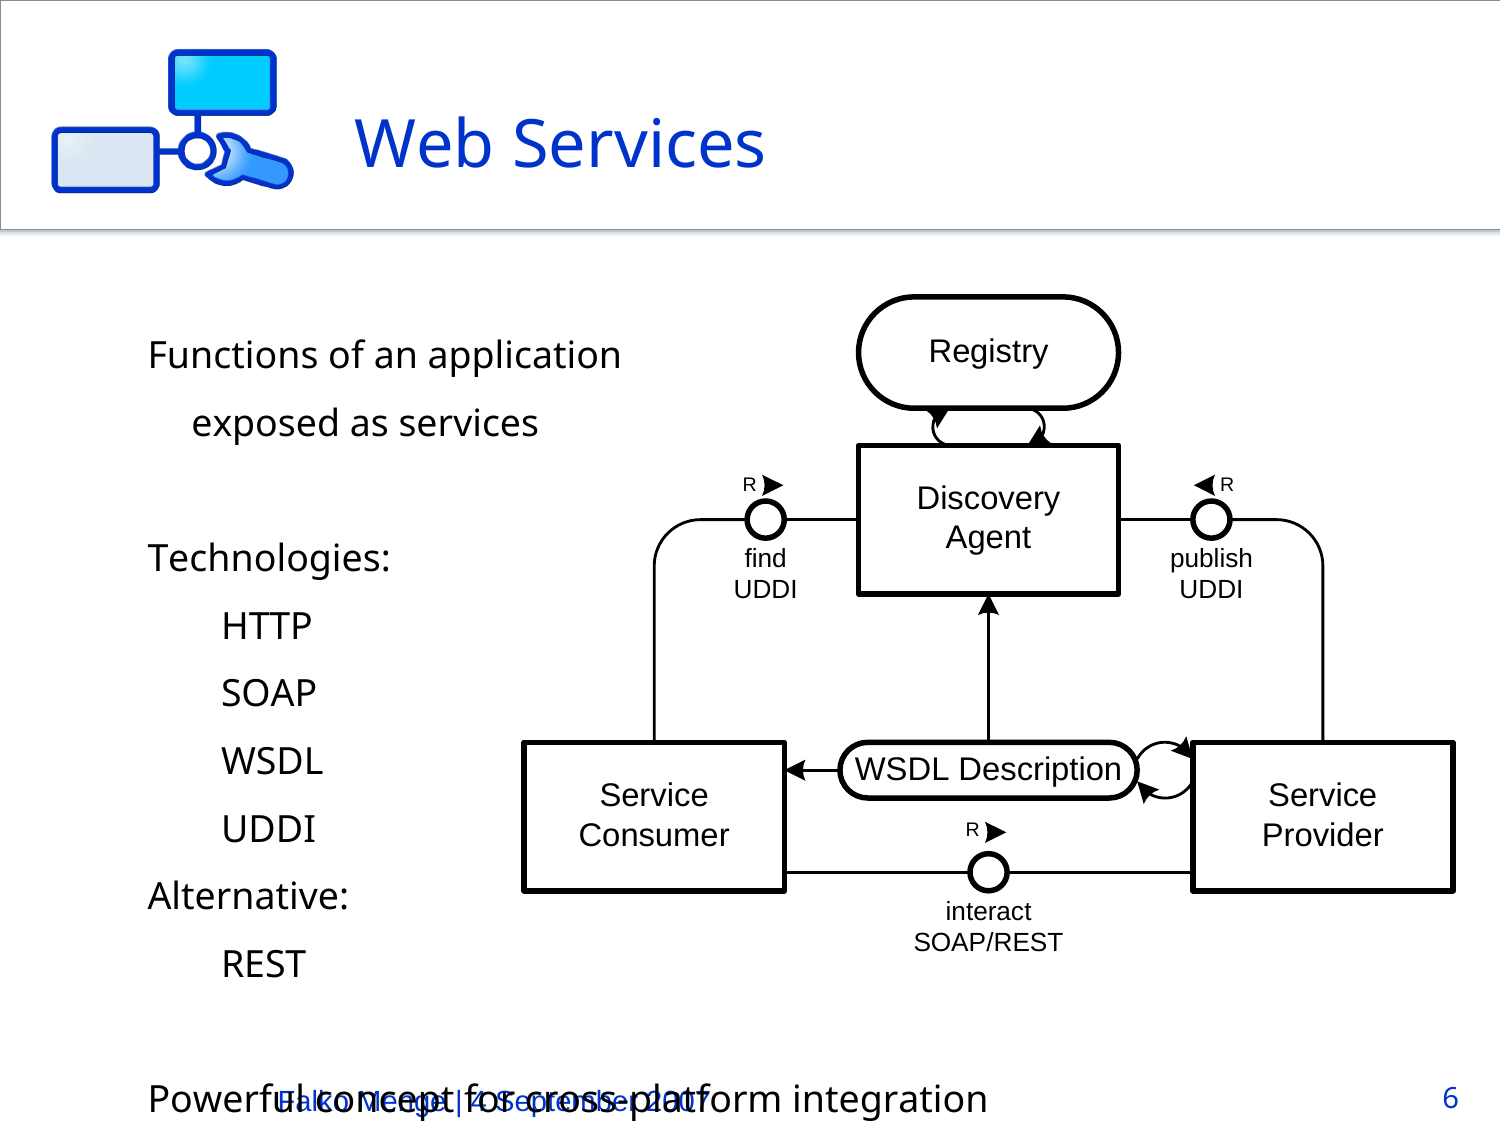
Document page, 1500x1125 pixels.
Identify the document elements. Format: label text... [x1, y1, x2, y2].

picture [8, 19, 310, 224]
picture [518, 290, 1459, 964]
list Functions of an application exposed as services Technologies: HTTP SOAP WSDL UDDI Alternative: REST Powerful concept for cross-platform integration [117, 326, 1459, 1071]
picture [0, 230, 1500, 236]
title Web Services [354, 0, 1093, 187]
